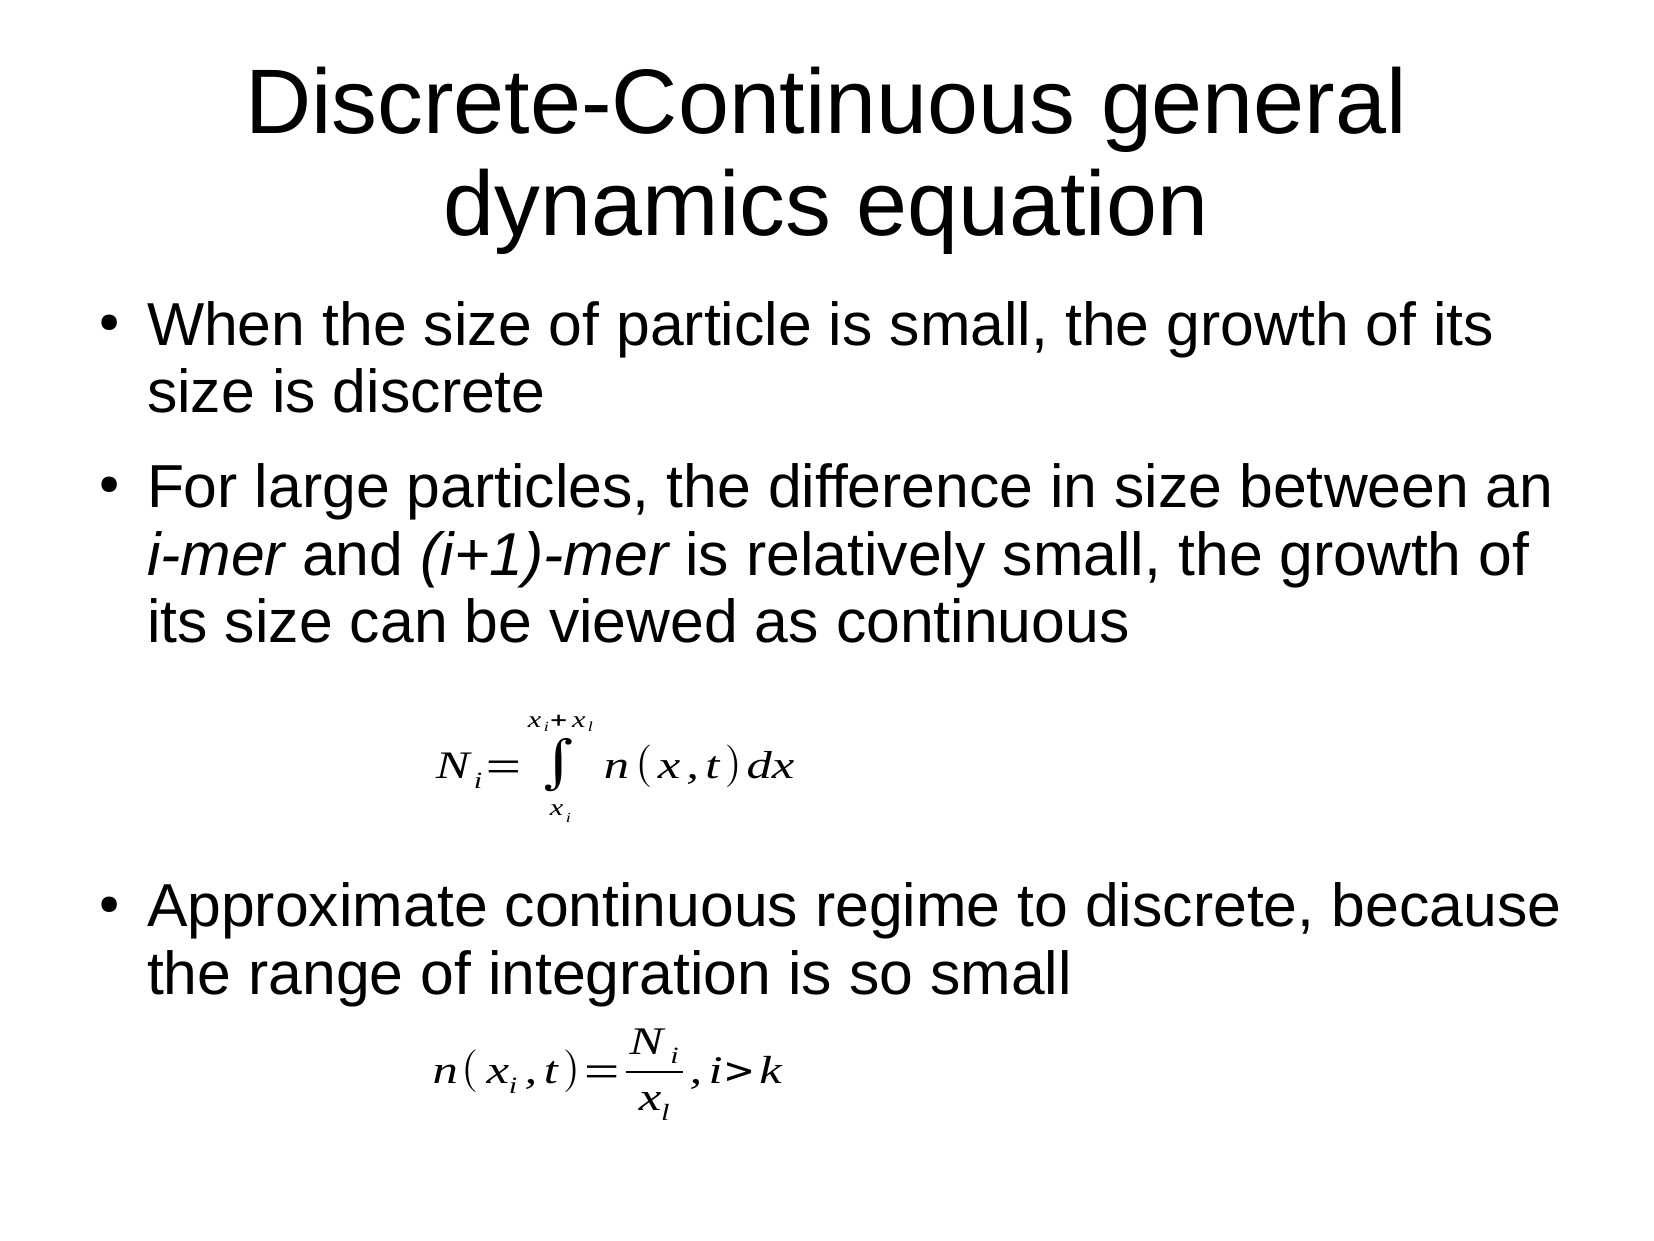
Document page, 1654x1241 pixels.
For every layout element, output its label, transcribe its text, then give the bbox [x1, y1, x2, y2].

list When the size of particle is small, the growth of its size is discrete For large particles, the difference in size between an i-mer and (i+1)-mer is relatively small, the growth of its size can be viewed as continuous Approximate continuous regime to discrete, because the range of integration is so small [82, 290, 1571, 1010]
chart [420, 705, 888, 836]
chart [420, 1020, 798, 1126]
title Discrete-Continuous general dynamics equation [82, 49, 1571, 257]
